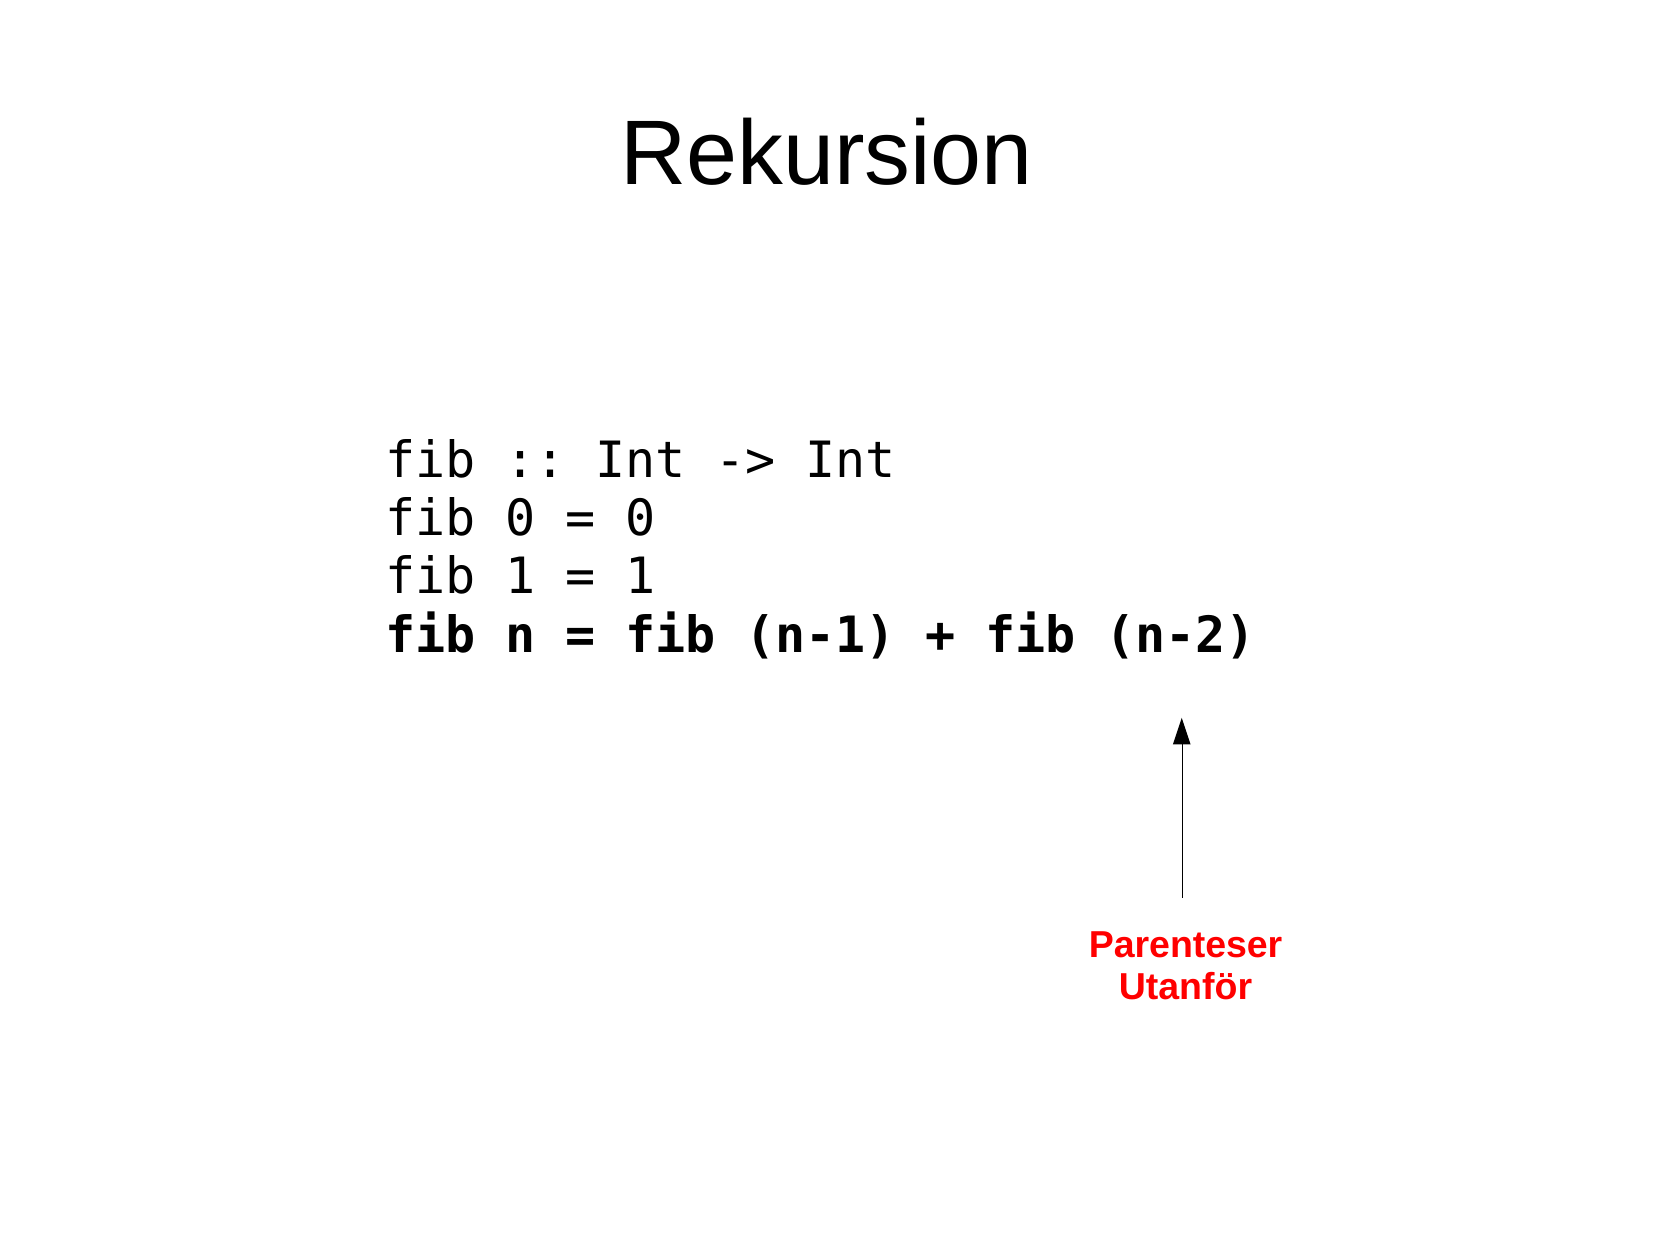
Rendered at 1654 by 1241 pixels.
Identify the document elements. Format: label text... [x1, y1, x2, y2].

title Rekursion [82, 49, 1571, 257]
text_box Parenteser Utanför [1074, 915, 1297, 1015]
text_box fib :: Int -> Int fib 0 = 0 fib 1 = 1 fib n = fib (n-1) + fib (n-2) [370, 423, 1329, 672]
